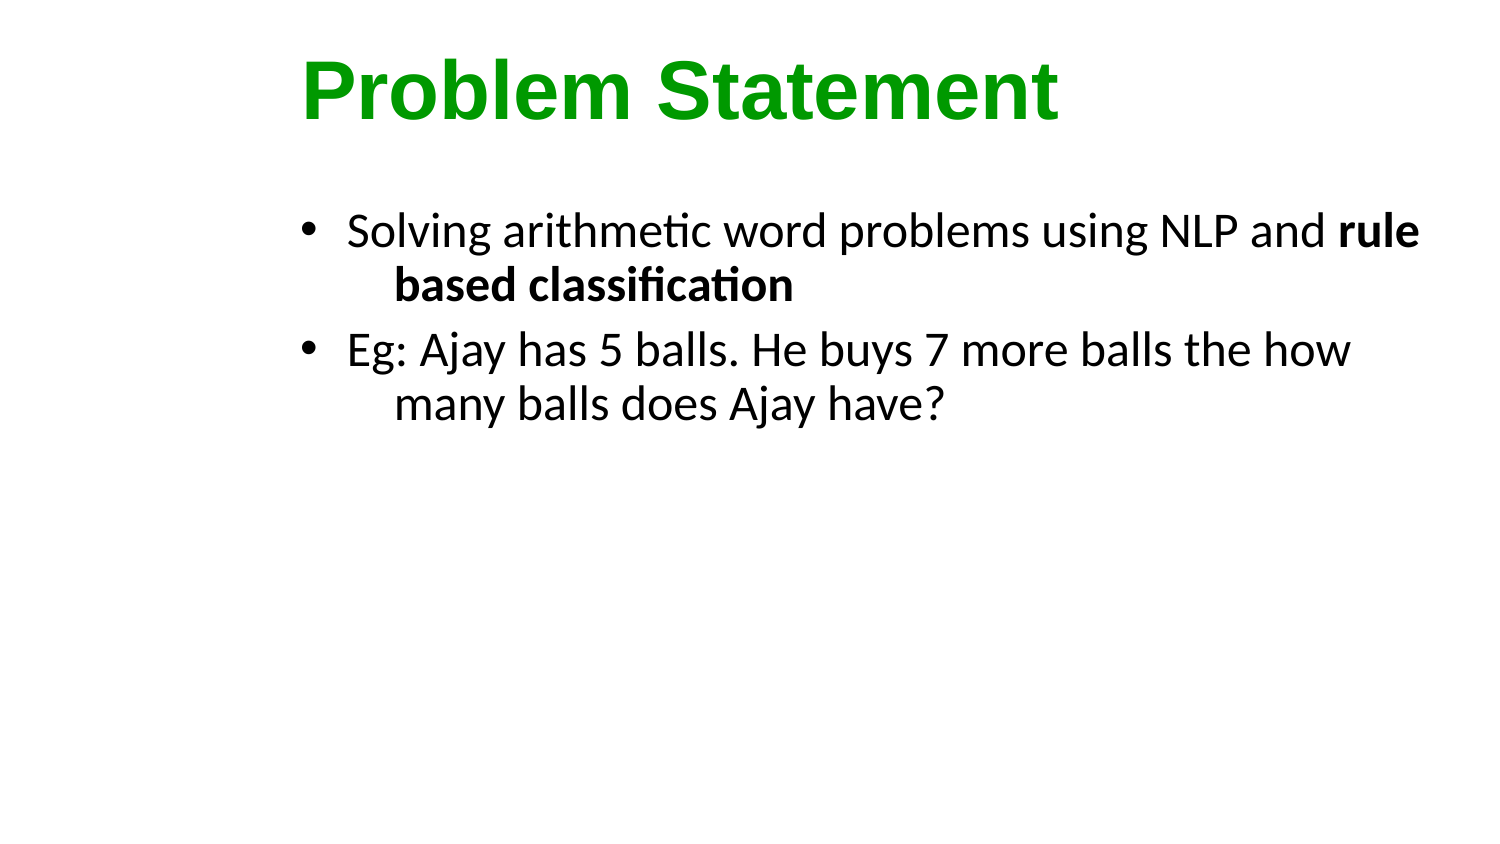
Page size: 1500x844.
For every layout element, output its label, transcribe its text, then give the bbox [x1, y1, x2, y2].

list Solving arithmetic word problems using NLP and rule based classification Eg: Ajay has 5 balls. He buys 7 more balls the how many balls does Ajay have? [75, 159, 1425, 803]
title Problem Statement [301, 12, 1102, 159]
